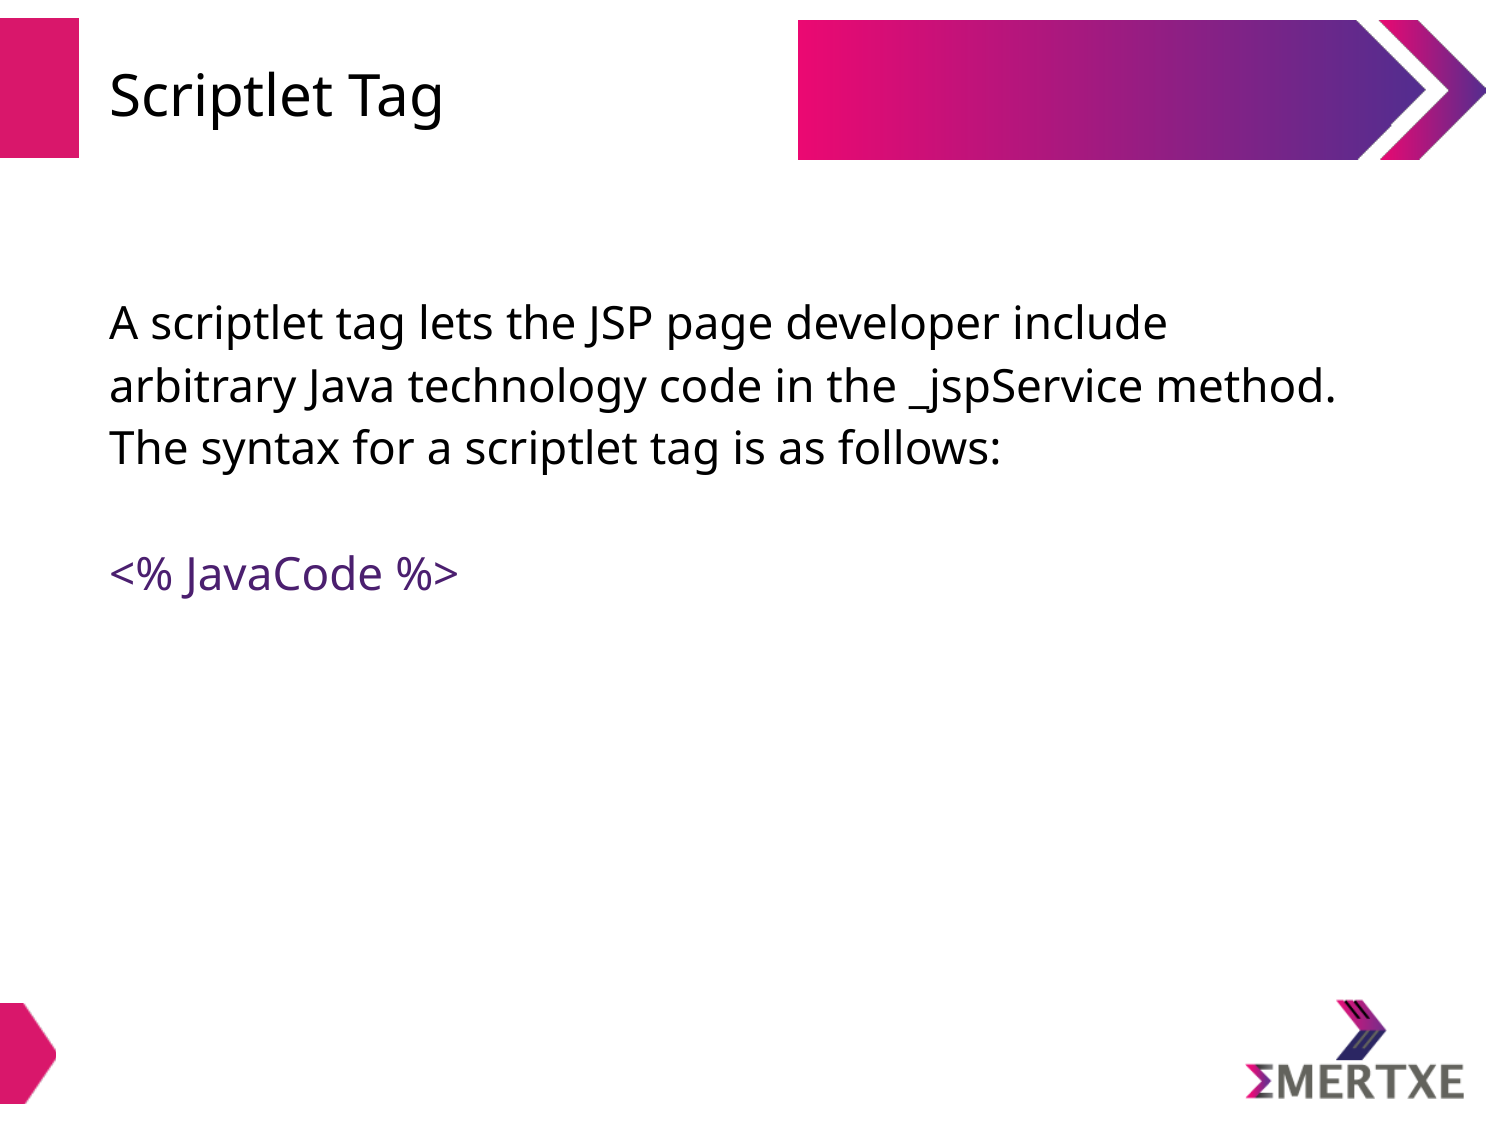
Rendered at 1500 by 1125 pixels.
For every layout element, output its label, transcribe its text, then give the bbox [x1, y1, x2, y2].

text_box A scriptlet tag lets the JSP page developer include arbitrary Java technology code in the _jspService method. The syntax for a scriptlet tag is as follows: <% JavaCode %> [94, 283, 1382, 566]
text_box Scriptlet Tag [94, 47, 745, 131]
picture [798, 20, 1486, 160]
picture [1245, 996, 1465, 1099]
